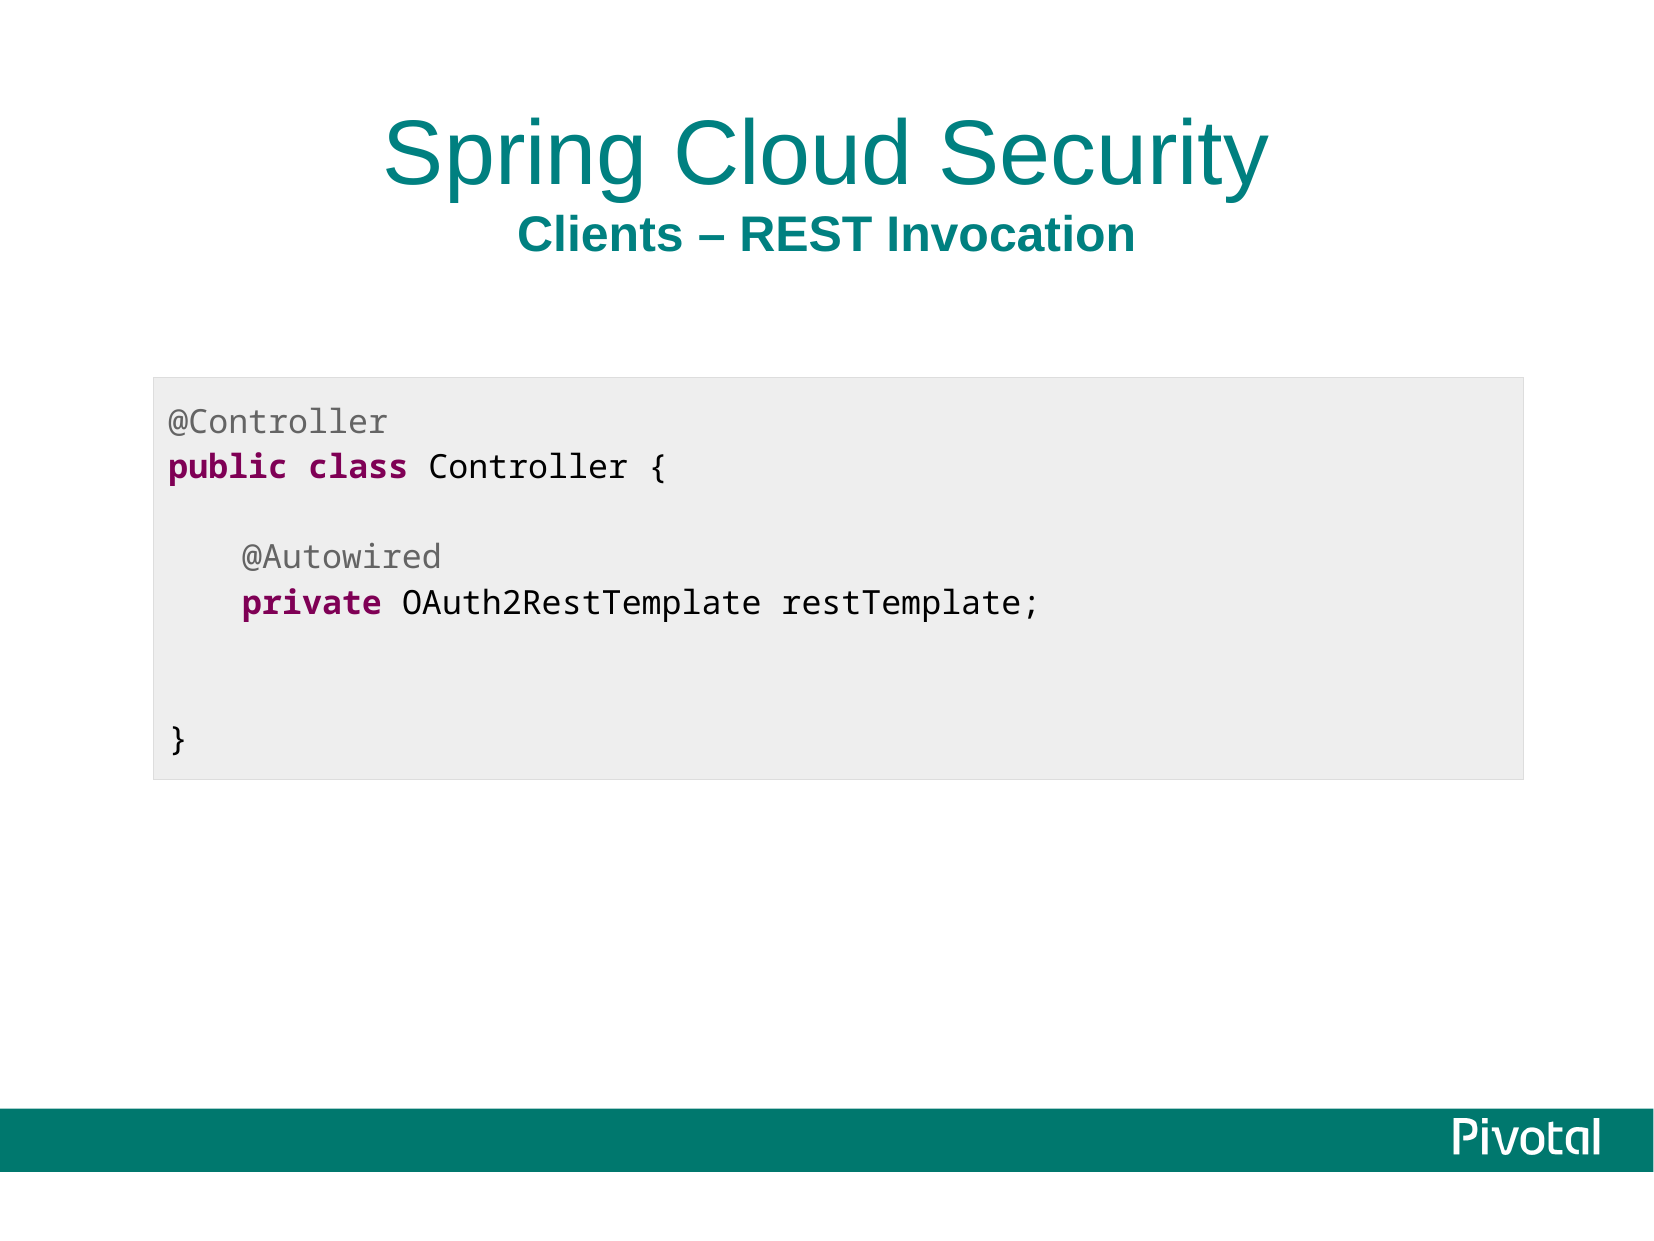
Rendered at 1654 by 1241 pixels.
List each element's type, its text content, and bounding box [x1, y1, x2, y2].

title Spring Cloud Security [82, 49, 1571, 198]
text_box @Controller public class Controller { @Autowired private OAuth2RestTemplate restTemplate; } [153, 377, 1524, 780]
text_box Clients – REST Invocation [0, 198, 1654, 274]
picture [1452, 1115, 1601, 1158]
